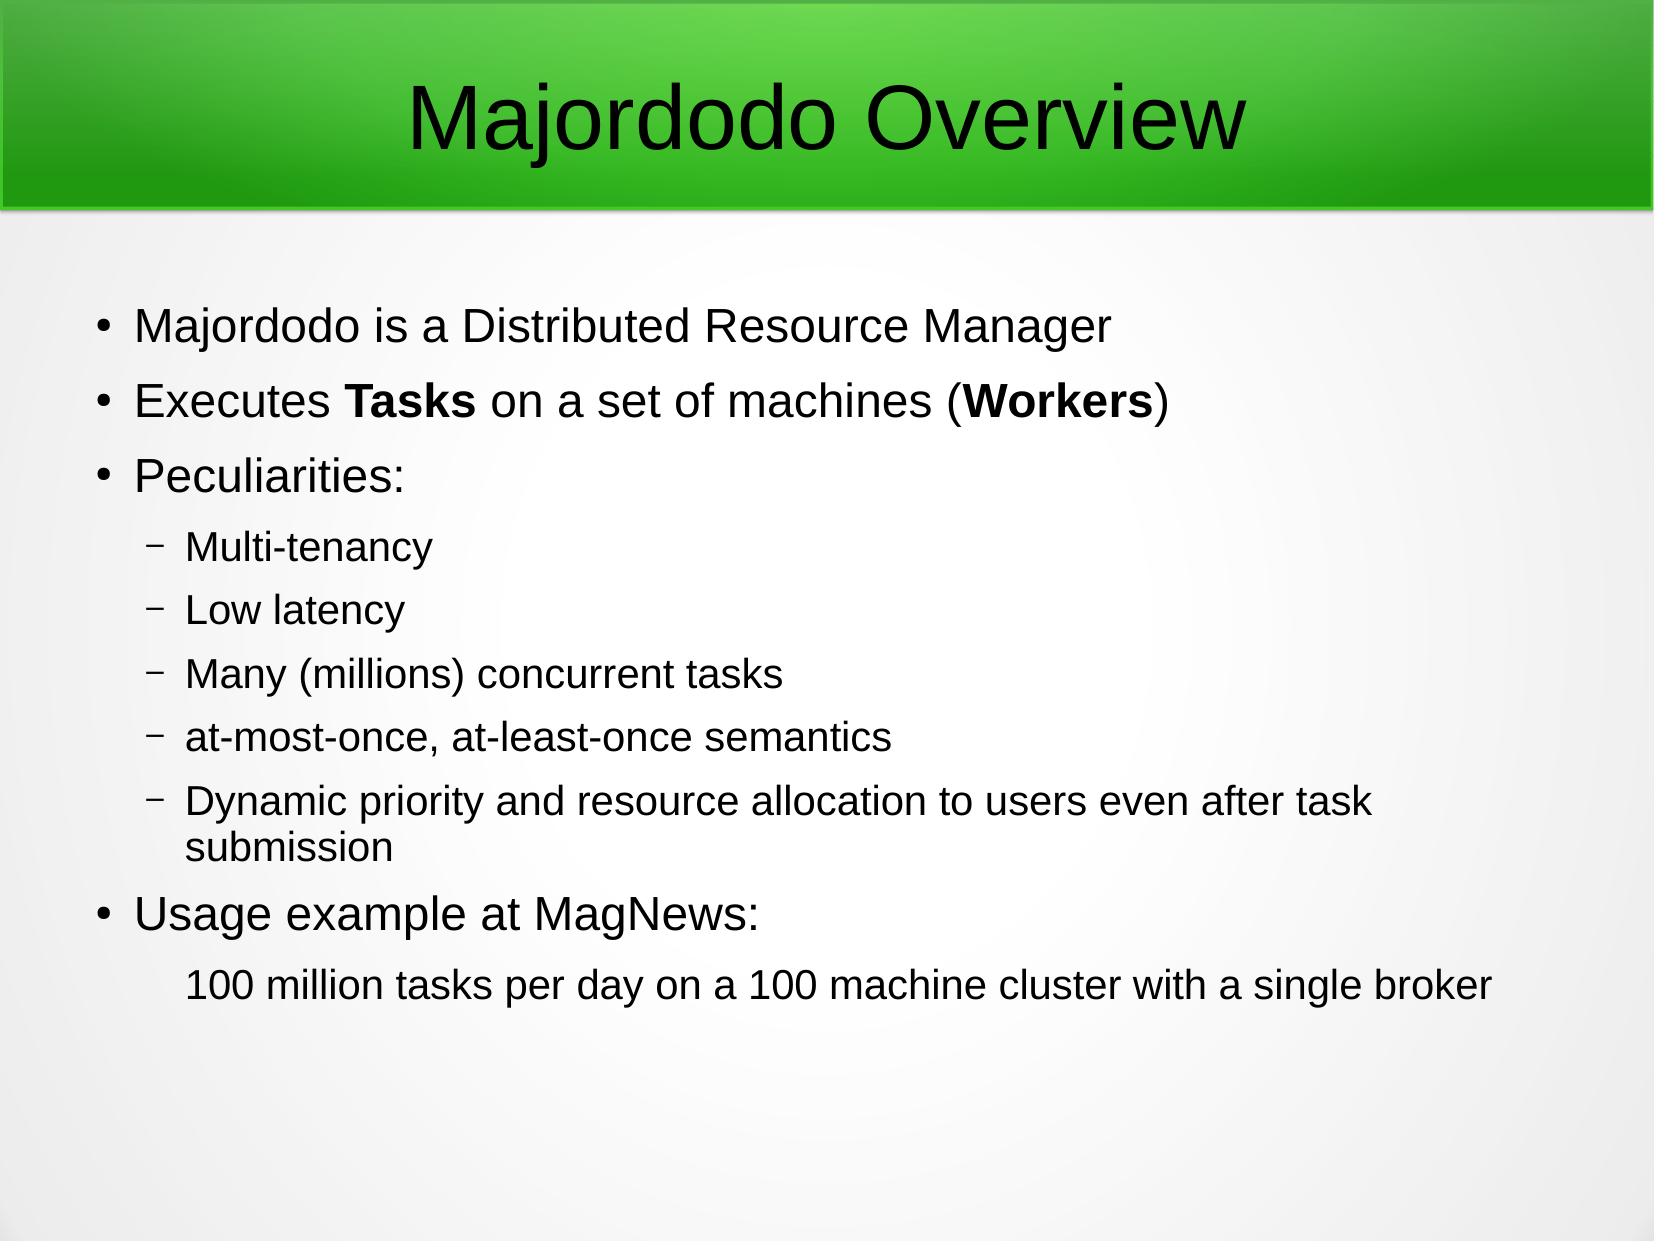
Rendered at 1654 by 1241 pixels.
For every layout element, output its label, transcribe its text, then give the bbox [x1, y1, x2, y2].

list Majordodo is a Distributed Resource Manager Executes Tasks on a set of machines (Workers) Peculiarities: Multi-tenancy Low latency Many (millions) concurrent tasks at-most-once, at-least-once semantics Dynamic priority and resource allocation to users even after task submission Usage example at MagNews: 100 million tasks per day on a 100 machine cluster with a single broker [82, 299, 1571, 1019]
title Majordodo Overview [82, 47, 1571, 189]
